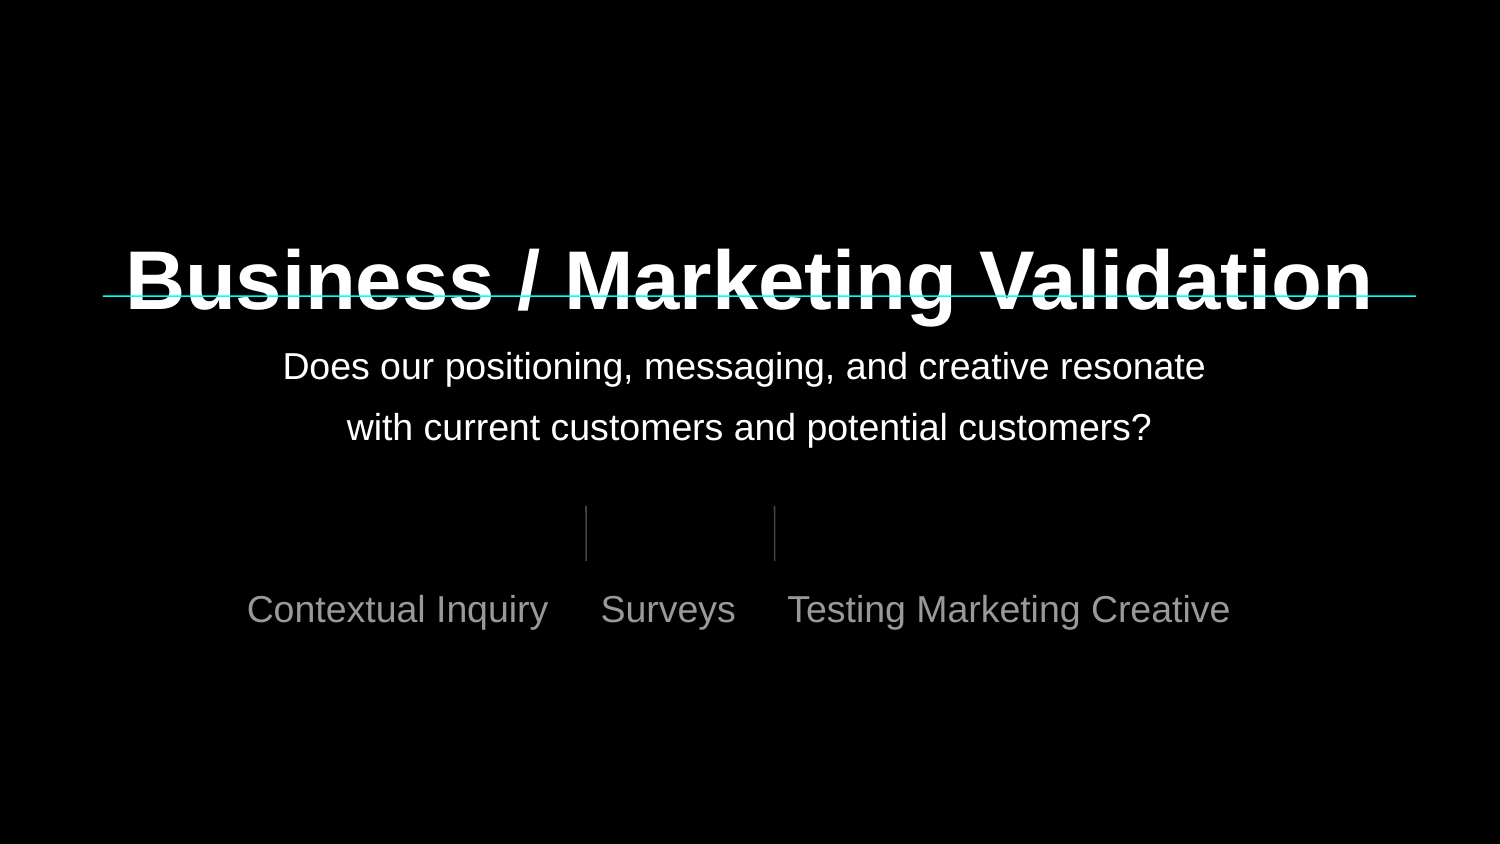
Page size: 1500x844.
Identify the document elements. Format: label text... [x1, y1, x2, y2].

title Business / Marketing Validation Does our positioning, messaging, and creative resonate with current customers and potential customers? Contextual Inquiry Surveys Testing Marketing Creative [90, 176, 1409, 688]
